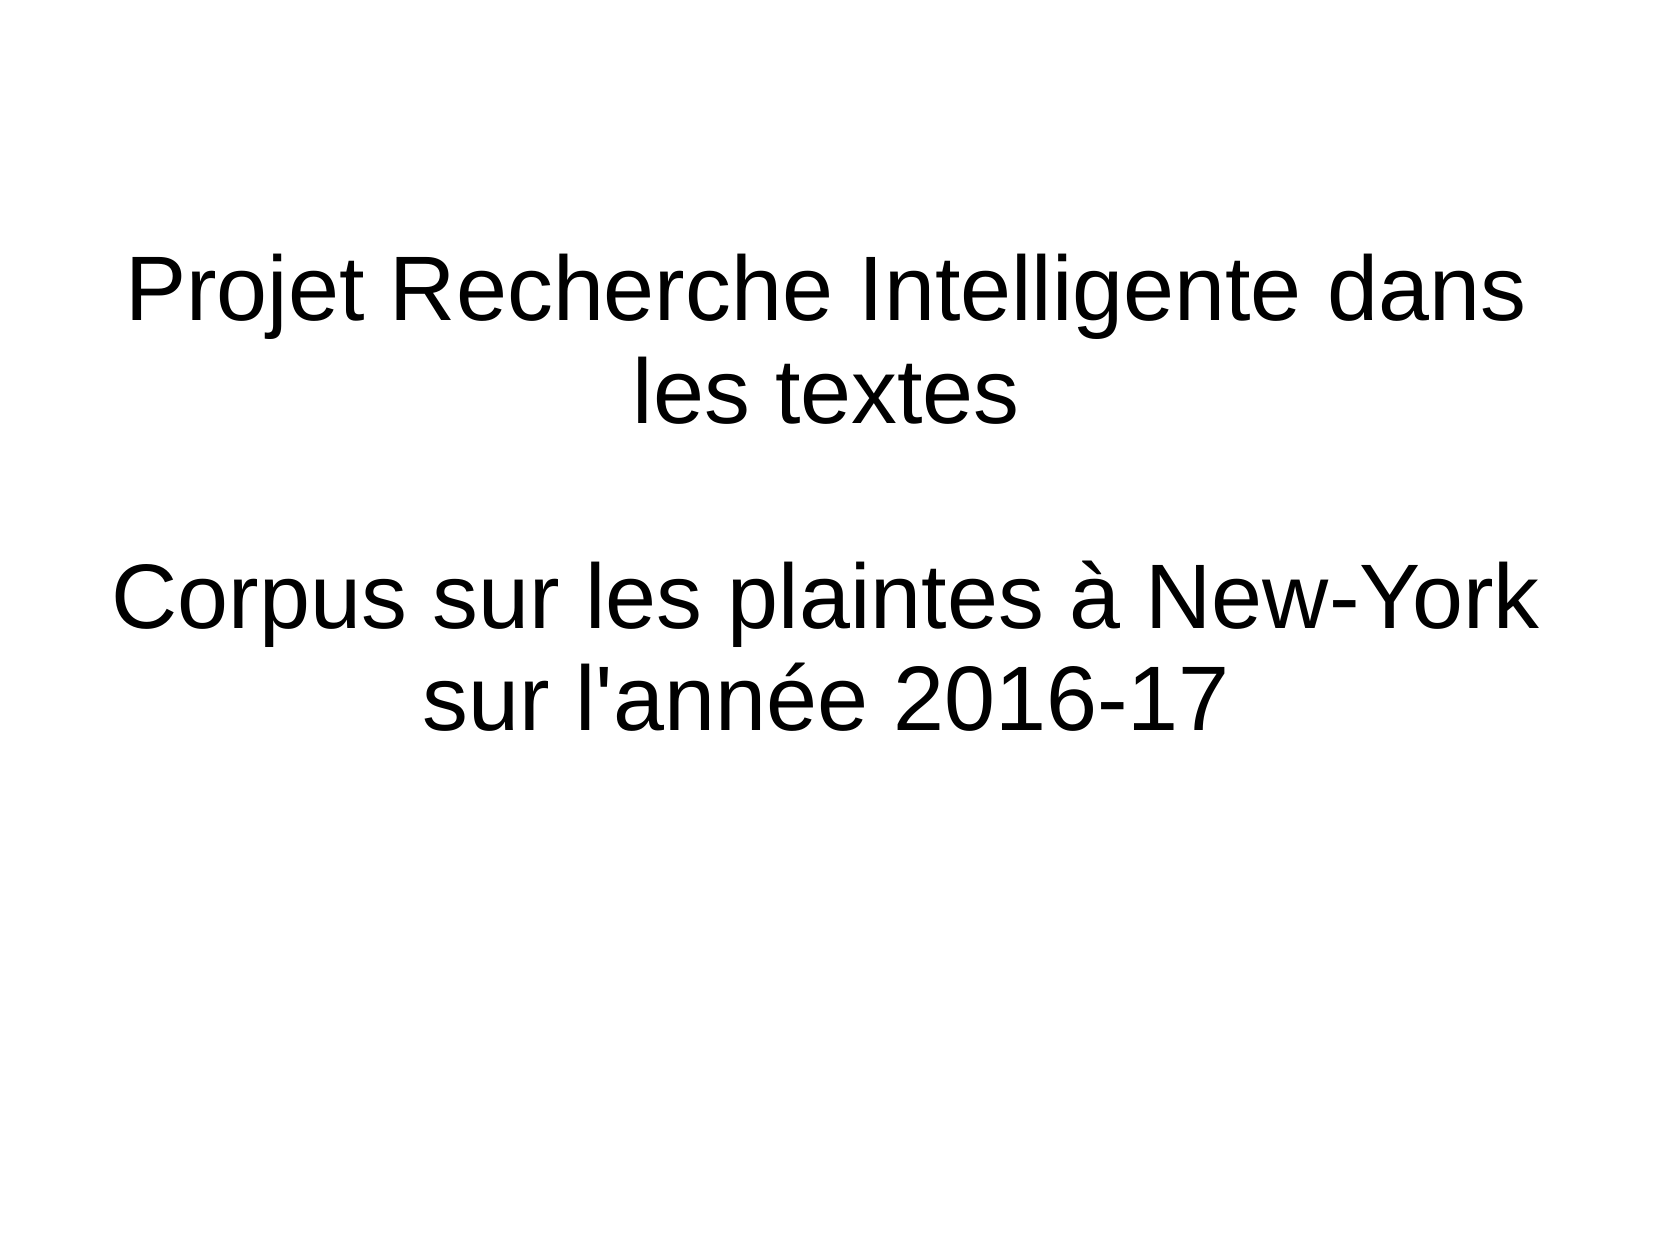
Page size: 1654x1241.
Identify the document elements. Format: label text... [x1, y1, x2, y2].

title Projet Recherche Intelligente dans les textes Corpus sur les plaintes à New-York sur l'année 2016-17 [82, 94, 1571, 1099]
